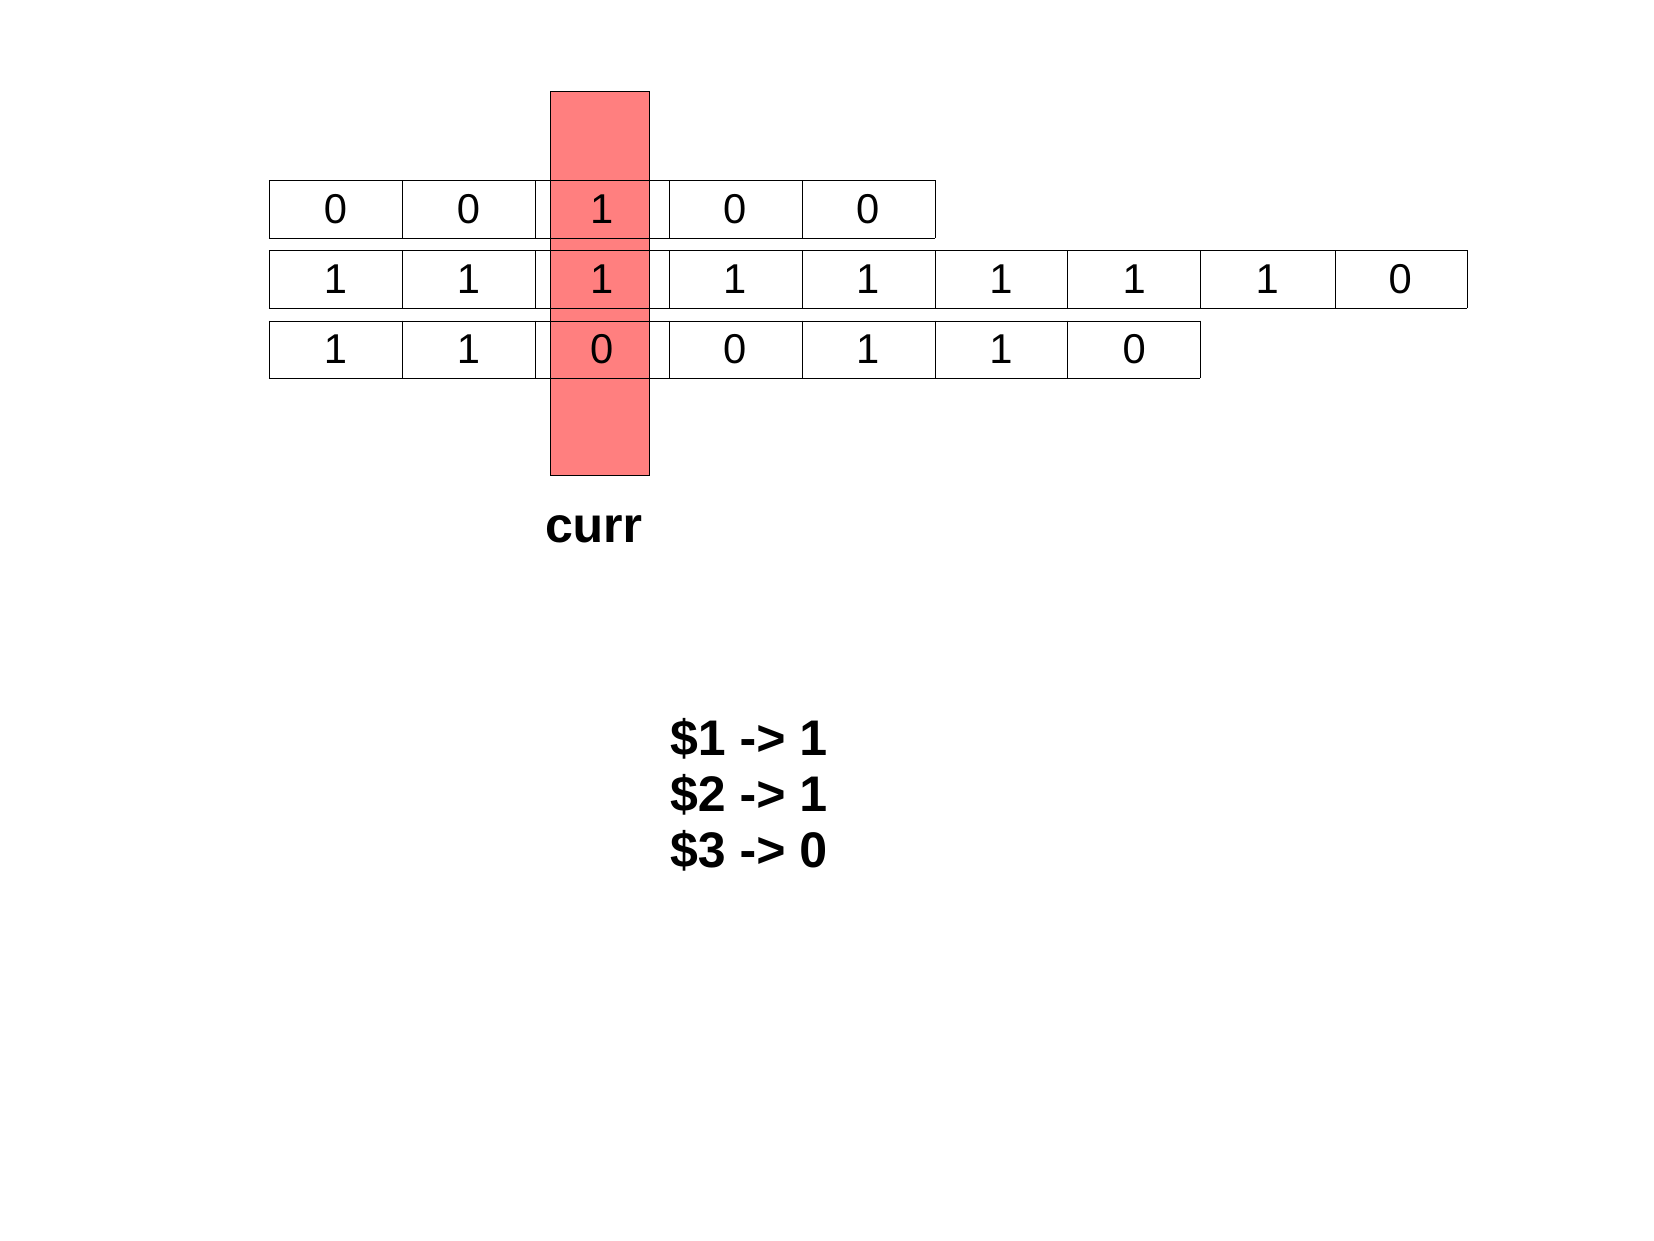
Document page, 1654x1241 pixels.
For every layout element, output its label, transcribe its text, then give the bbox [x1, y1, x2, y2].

text_box $1 -> 1 $2 -> 1 $3 -> 0 [655, 702, 922, 912]
chart [268, 180, 1470, 557]
text_box curr [519, 490, 668, 570]
text_box [550, 91, 650, 180]
